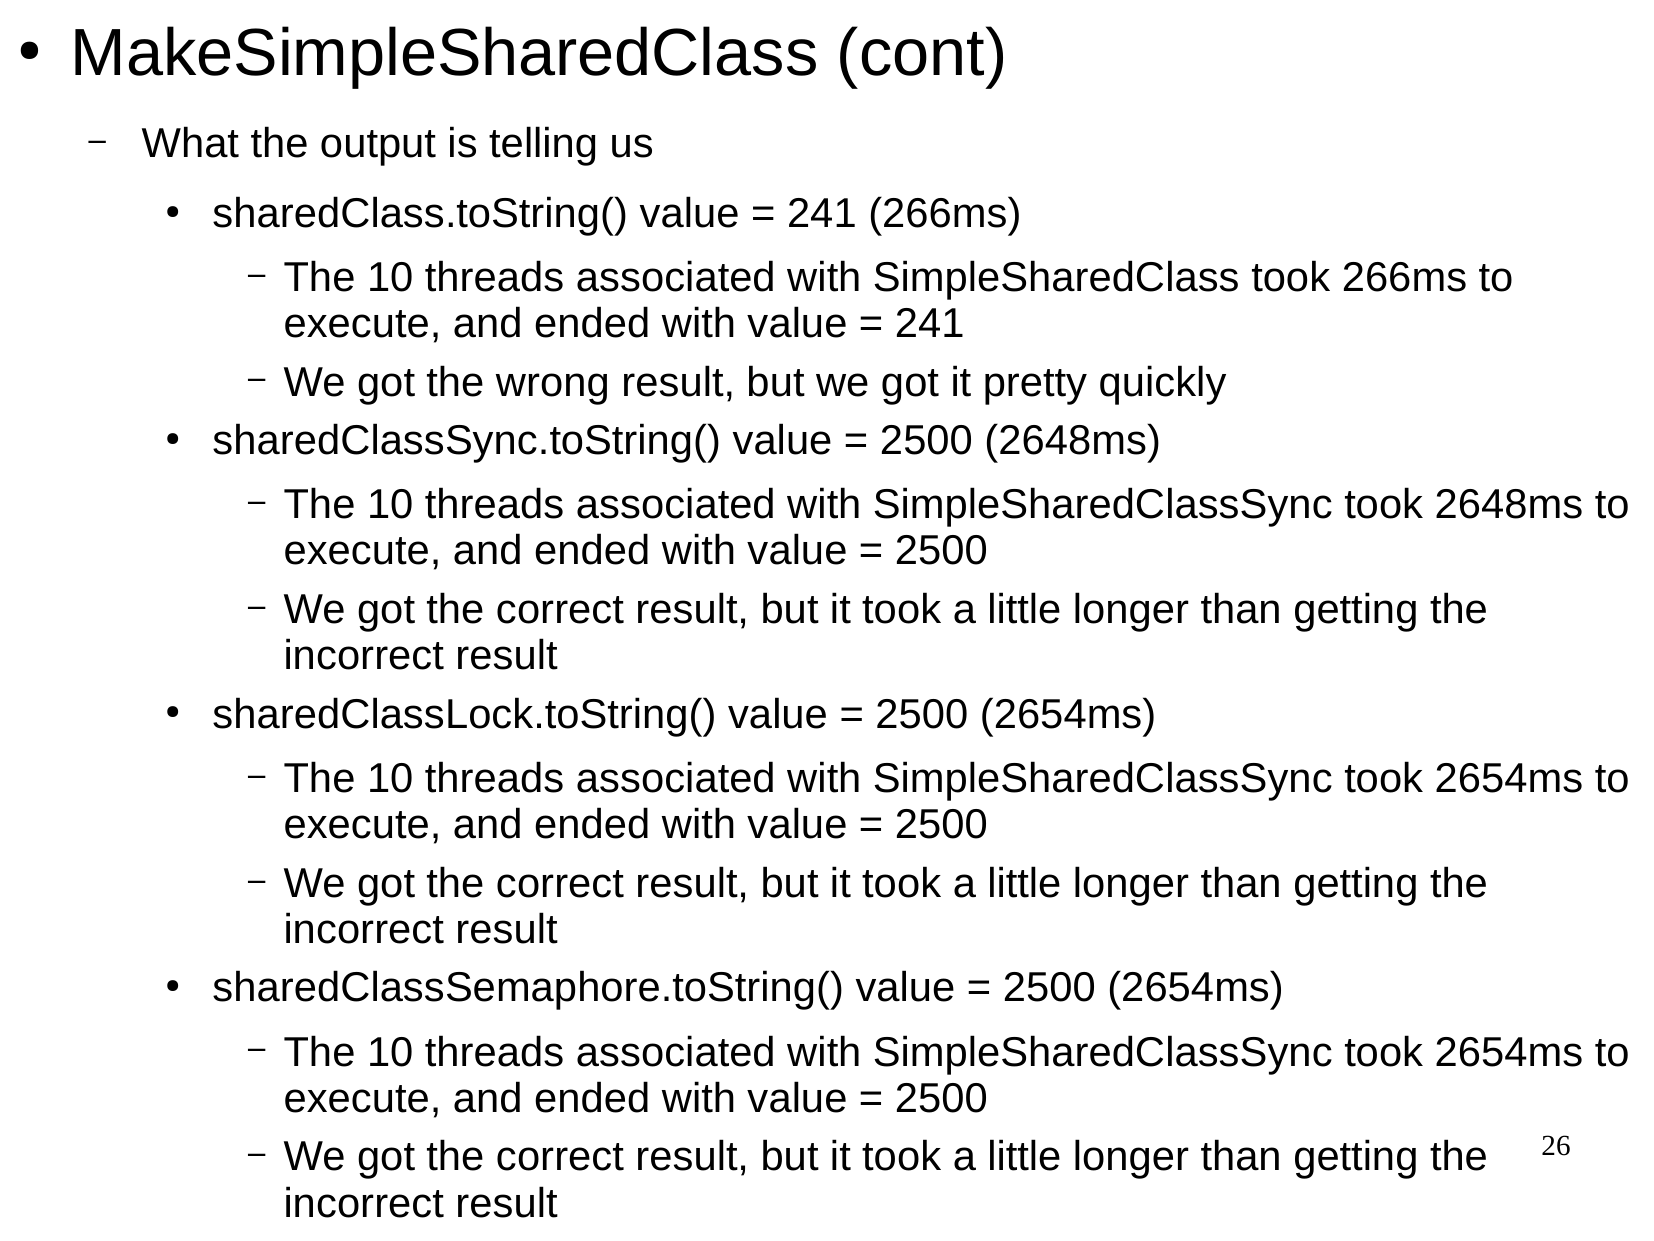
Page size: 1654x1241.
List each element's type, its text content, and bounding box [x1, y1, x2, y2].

list MakeSimpleSharedClass (cont) What the output is telling us sharedClass.toString() value = 241 (266ms) The 10 threads associated with SimpleSharedClass took 266ms to execute, and ended with value = 241 We got the wrong result, but we got it pretty quickly sharedClassSync.toString() value = 2500 (2648ms) The 10 threads associated with SimpleSharedClassSync took 2648ms to execute, and ended with value = 2500 We got the correct result, but it took a little longer than getting the incorrect result sharedClassLock.toString() value = 2500 (2654ms) The 10 threads associated with SimpleSharedClassSync took 2654ms to execute, and ended with value = 2500 We got the correct result, but it took a little longer than getting the incorrect result sharedClassSemaphore.toString() value = 2500 (2654ms) The 10 threads associated with SimpleSharedClassSync took 2654ms to execute, and ended with value = 2500 We got the correct result, but it took a little longer than getting the incorrect result [0, 15, 1654, 1239]
